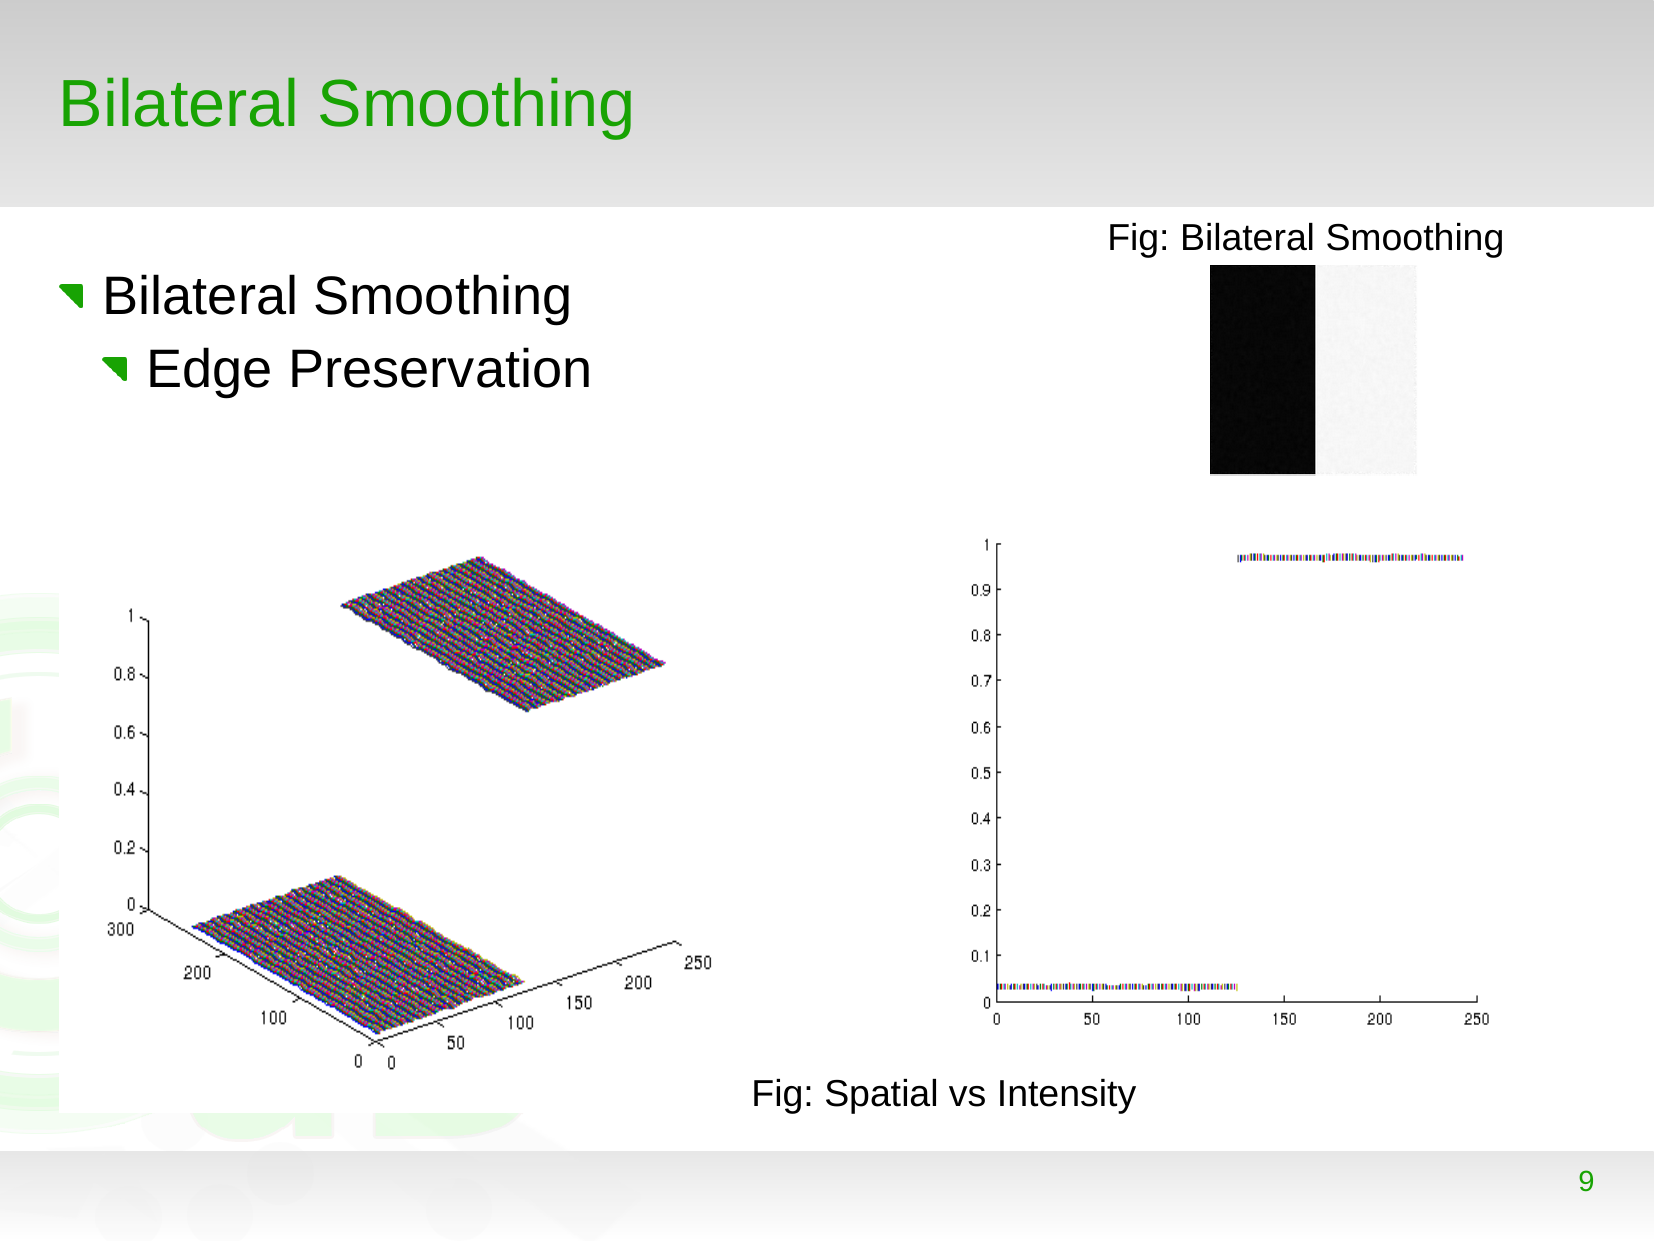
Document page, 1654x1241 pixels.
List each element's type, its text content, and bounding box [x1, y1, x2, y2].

text_box Fig: Bilateral Smoothing [1092, 208, 1520, 266]
picture [59, 472, 739, 1113]
picture [1210, 265, 1418, 476]
text_box Fig: Spatial vs Intensity [736, 1065, 1152, 1152]
title Bilateral Smoothing [59, 29, 1595, 178]
list Bilateral Smoothing Edge Preservation [59, 265, 1595, 986]
picture [915, 501, 1536, 1063]
